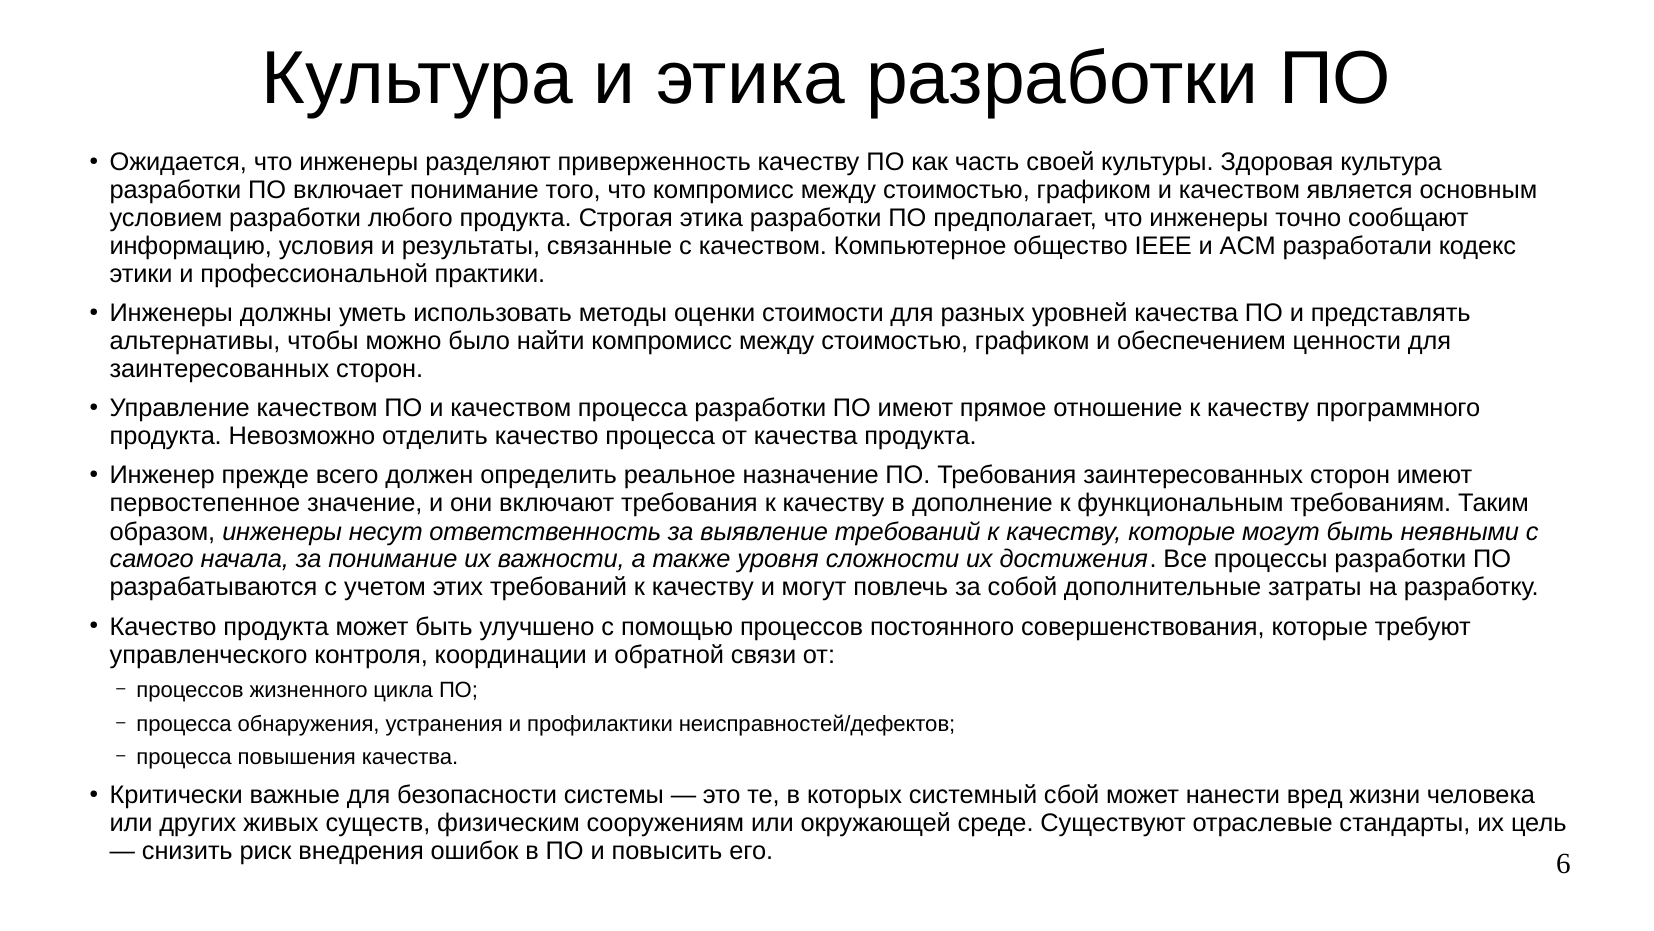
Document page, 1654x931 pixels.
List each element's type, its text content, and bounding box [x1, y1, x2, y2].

list Ожидается, что инженеры разделяют приверженность качеству ПО как часть своей культуры. Здоровая культура разработки ПО включает понимание того, что компромисс между стоимостью, графиком и качеством является основным условием разработки любого продукта. Строгая этика разработки ПО предполагает, что инженеры точно сообщают информацию, условия и результаты, связанные с качеством. Компьютерное общество IEEE и ACM разработали кодекс этики и профессиональной практики. Инженеры должны уметь использовать методы оценки стоимости для разных уровней качества ПО и представлять альтернативы, чтобы можно было найти компромисс между стоимостью, графиком и обеспечением ценности для заинтересованных сторон. Управление качеством ПО и качеством процесса разработки ПО имеют прямое отношение к качеству программного продукта. Невозможно отделить качество процесса от качества продукта. Инженер прежде всего должен определить реальное назначение ПО. Требования заинтересованных сторон имеют первостепенное значение, и они включают требования к качеству в дополнение к функциональным требованиям. Таким образом, инженеры несут ответственность за выявление требований к качеству, которые могут быть неявными с самого начала, за понимание их важности, а также уровня сложности их достижения. Все процессы разработки ПО разрабатываются с учетом этих требований к качеству и могут повлечь за собой дополнительные затраты на разработку. Качество продукта может быть улучшено с помощью процессов постоянного совершенствования, которые требуют управленческого контроля, координации и обратной связи от: процессов жизненного цикла ПО; процесса обнаружения, устранения и профилактики неисправностей/дефектов; процесса повышения качества. Критически важные для безопасности системы — это те, в которых системный сбой может нанести вред жизни человека или других живых существ, физическим сооружениям или окружающей среде. Существуют отраслевые стандарты, их цель — снизить риск внедрения ошибок в ПО и повысить его. [82, 147, 1571, 886]
title Культура и этика разработки ПО [82, 35, 1571, 120]
